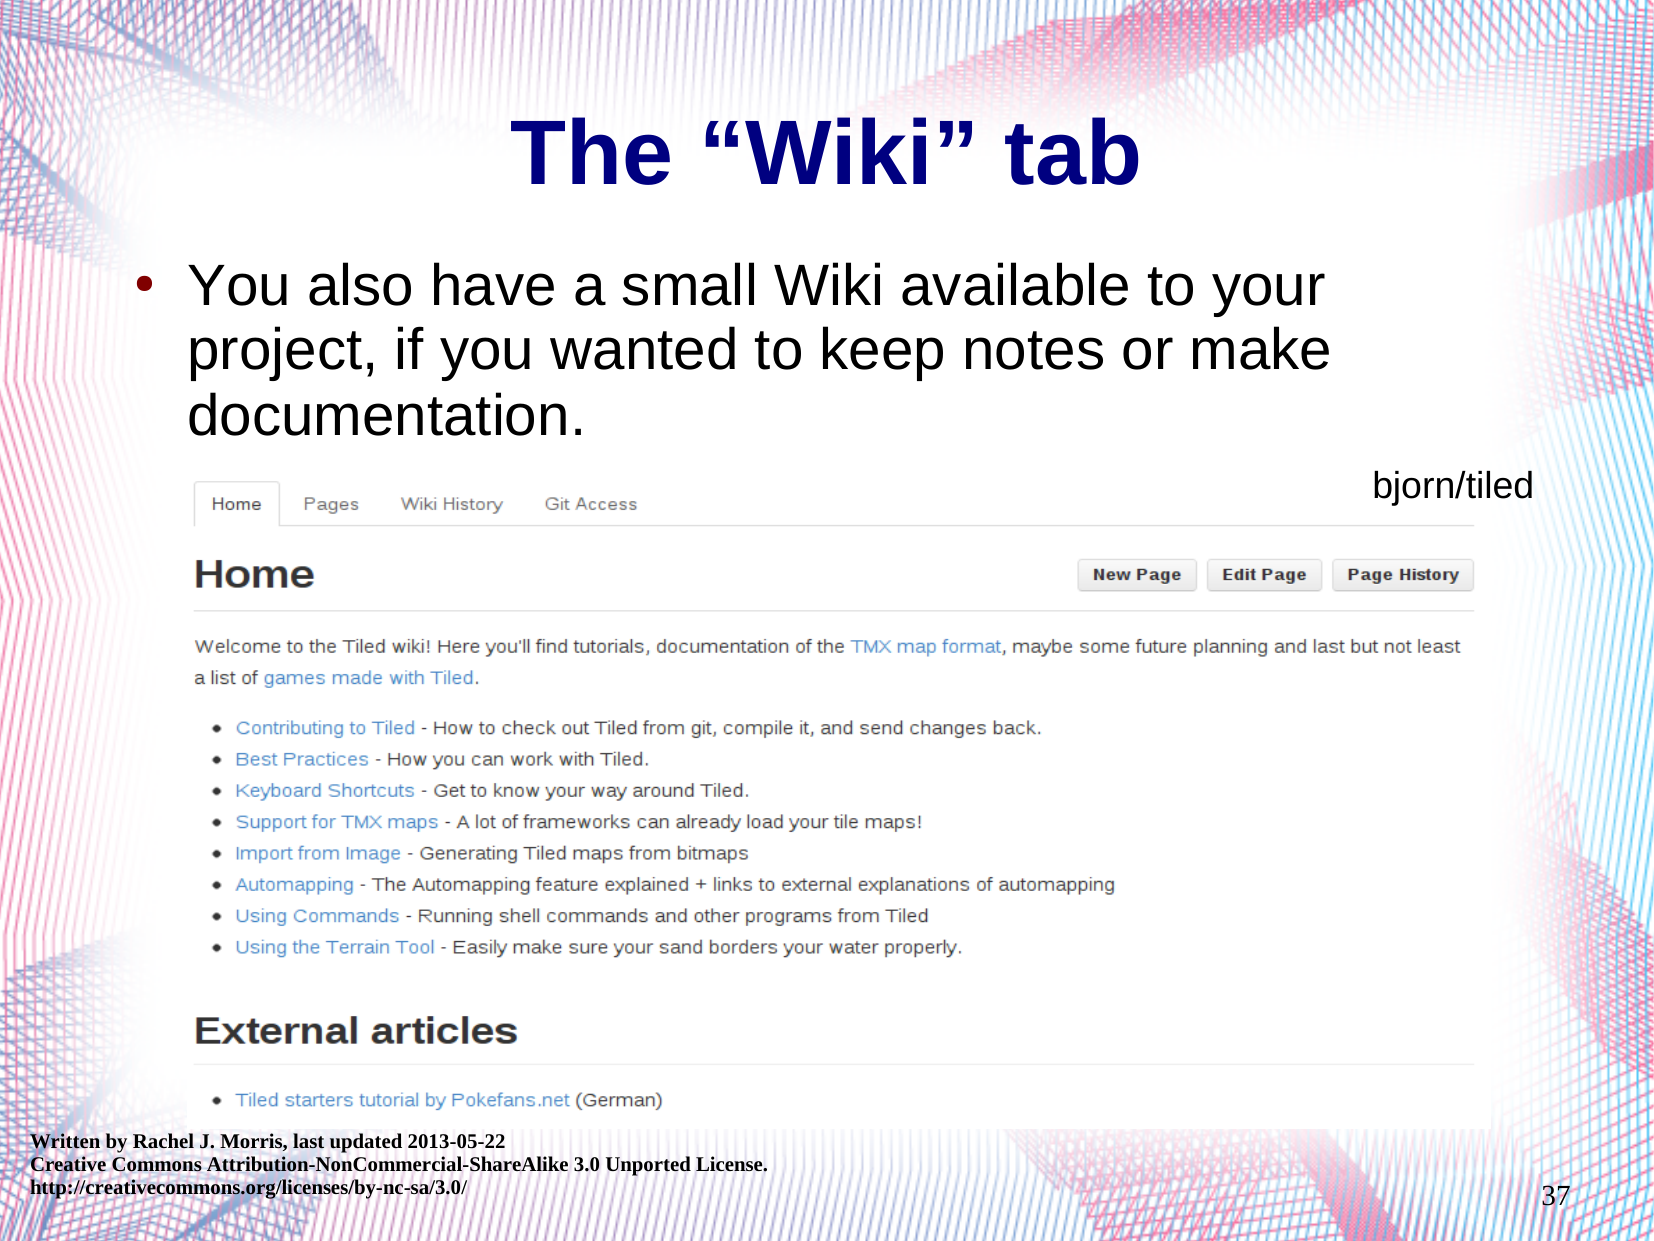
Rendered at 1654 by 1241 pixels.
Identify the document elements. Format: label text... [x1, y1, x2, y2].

list You also have a small Wiki available to your project, if you wanted to keep notes or make documentation. [116, 252, 1493, 546]
picture [0, 0, 1654, 1241]
title The “Wiki” tab [82, 49, 1571, 257]
text_box bjorn/tiled [1085, 457, 1550, 514]
